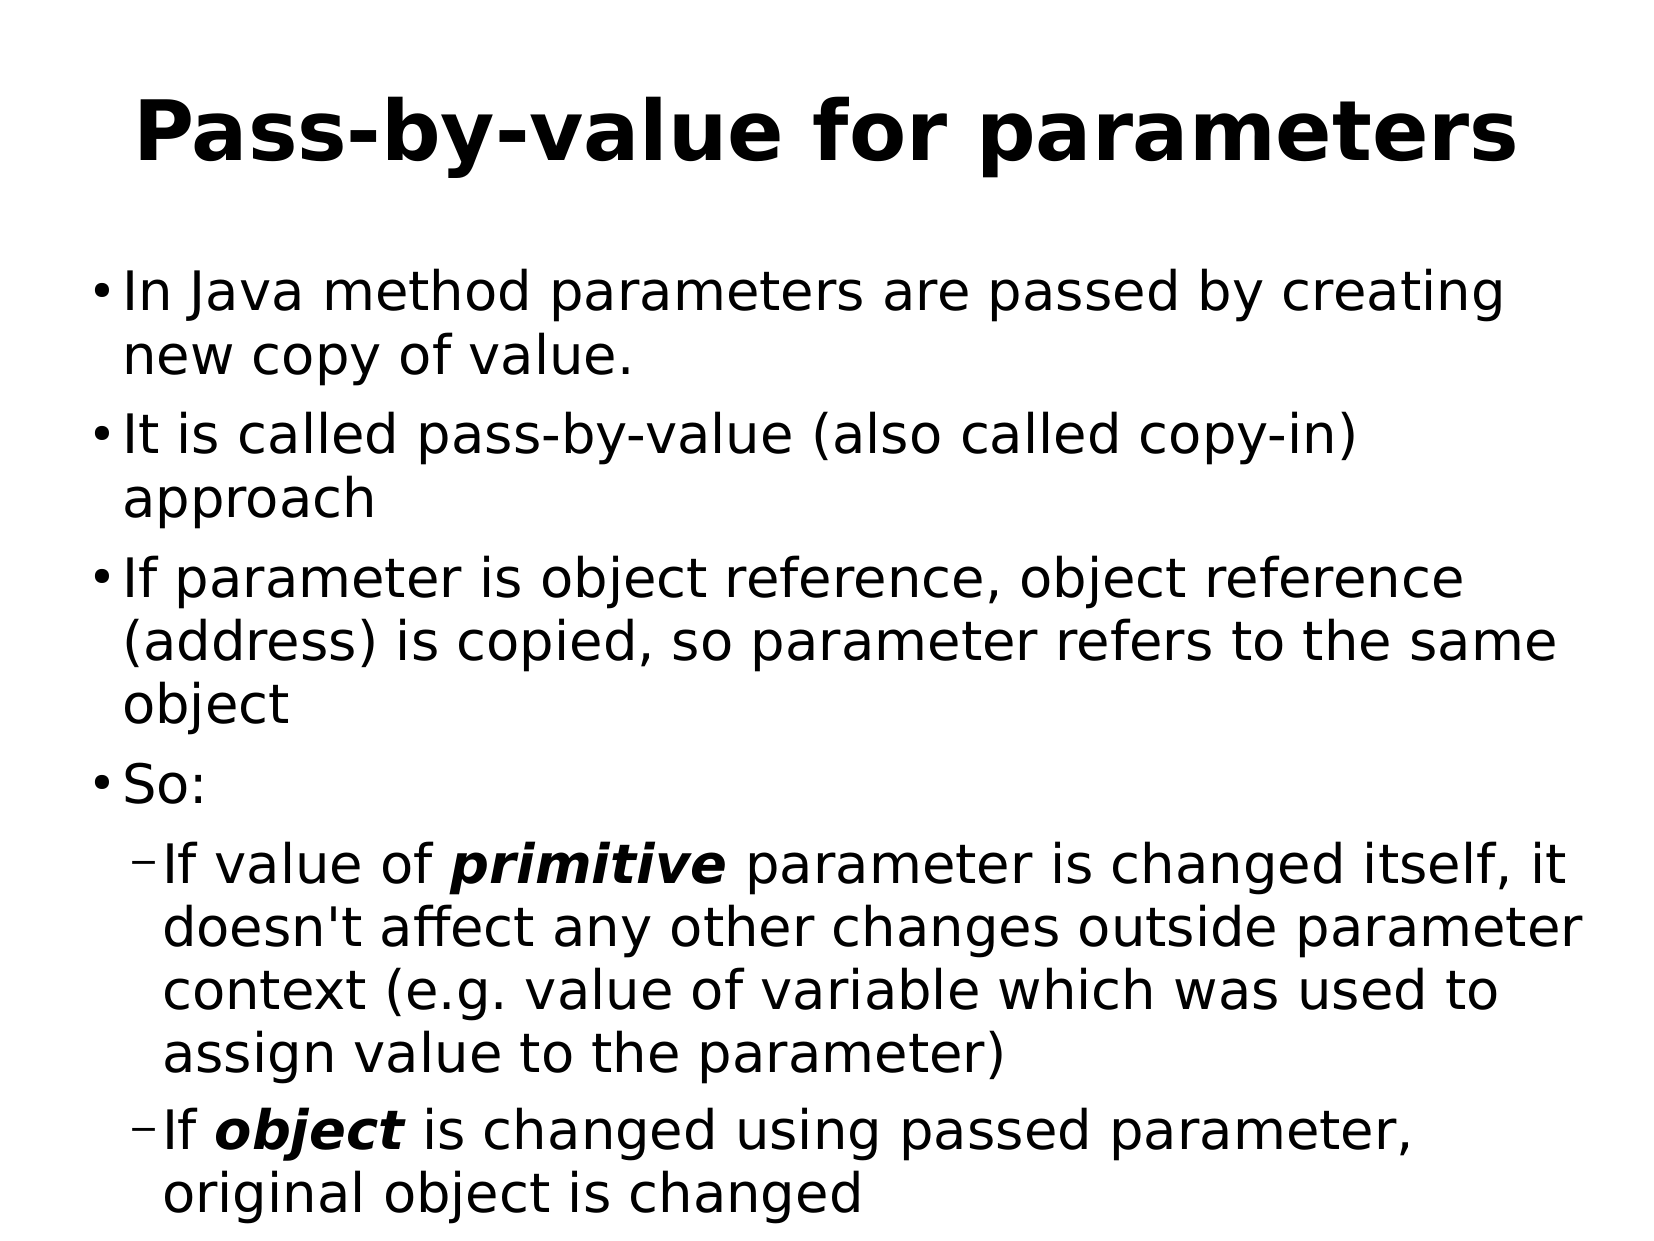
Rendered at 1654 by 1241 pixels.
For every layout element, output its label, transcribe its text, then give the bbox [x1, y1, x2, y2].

title Pass-by-value for parameters [82, 39, 1571, 225]
list In Java method parameters are passed by creating new copy of value. It is called pass-by-value (also called copy-in) approach If parameter is object reference, object reference (address) is copied, so parameter refers to the same object So: If value of primitive parameter is changed itself, it doesn't affect any other changes outside parameter context (e.g. value of variable which was used to assign value to the parameter) If object is changed using passed parameter, original object is changed [82, 260, 1595, 1229]
